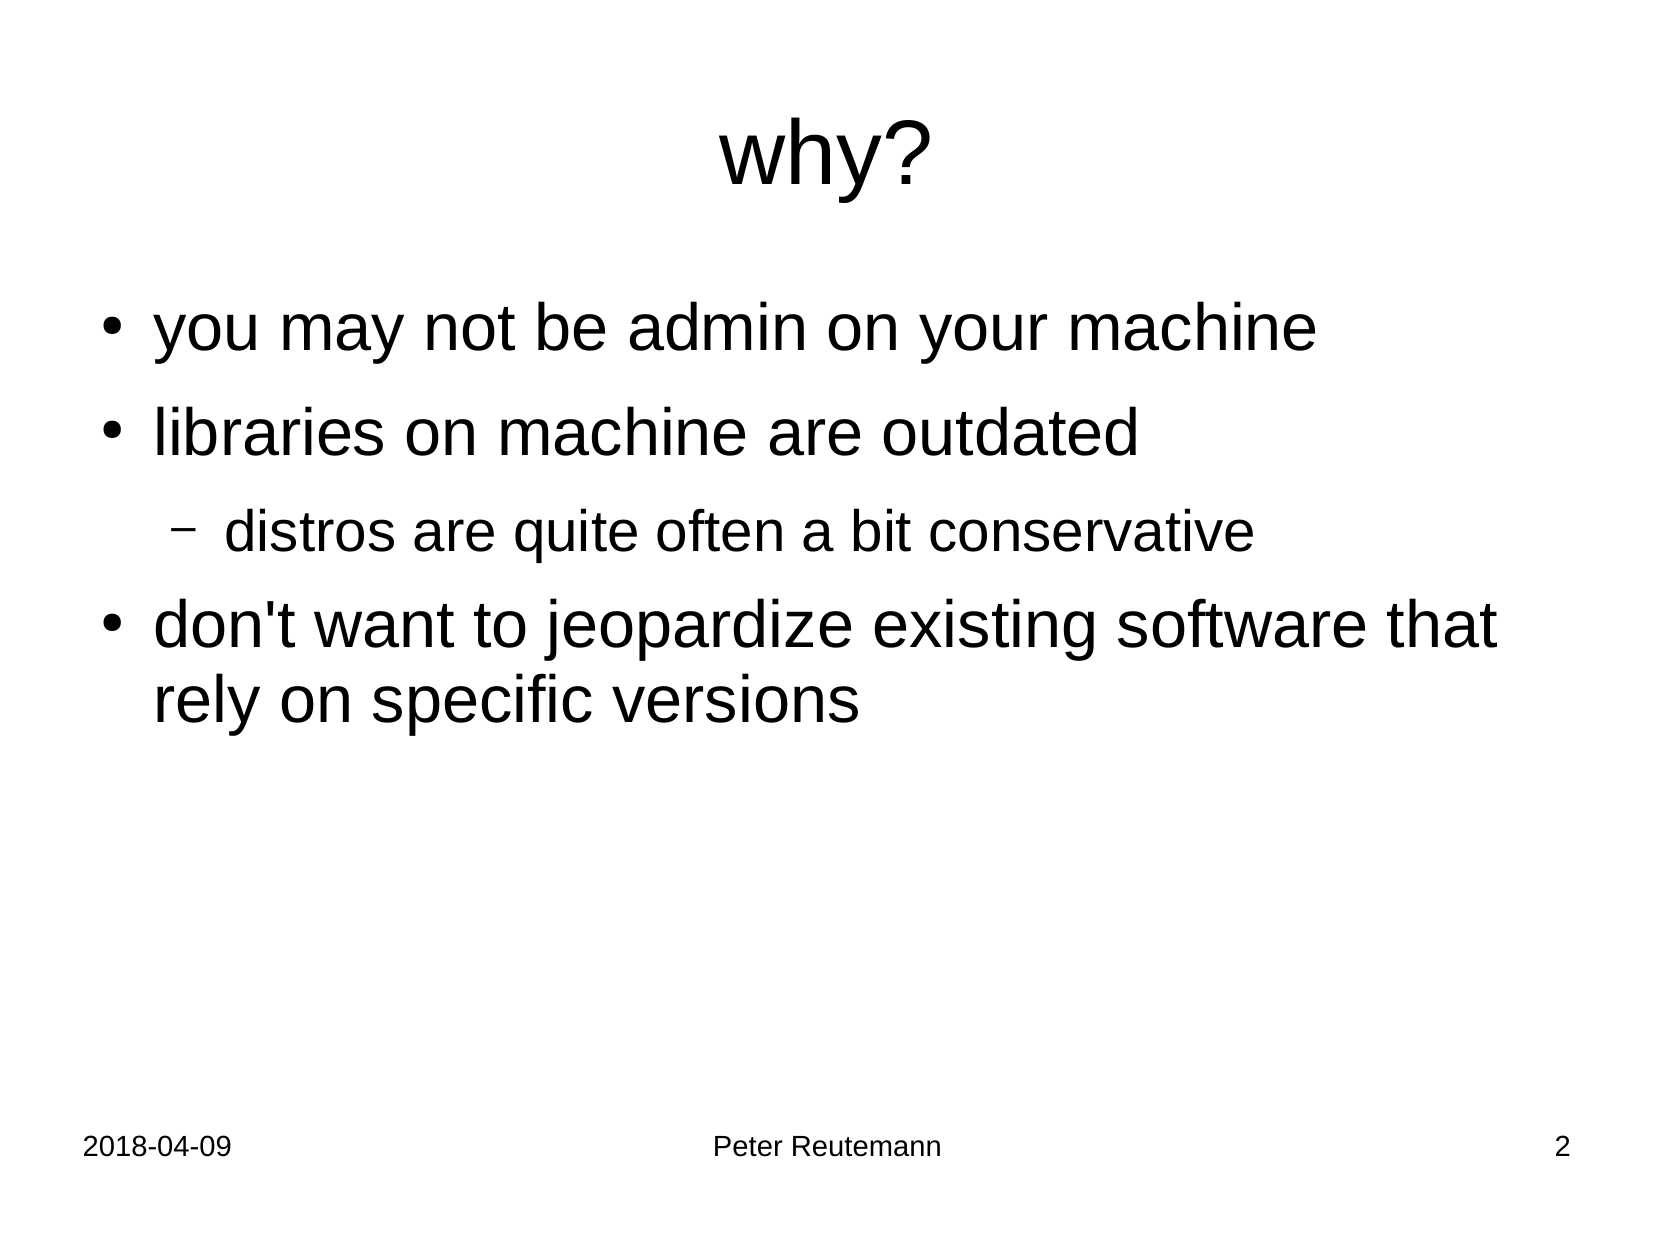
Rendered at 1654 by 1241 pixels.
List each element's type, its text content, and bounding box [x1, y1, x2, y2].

list you may not be admin on your machine libraries on machine are outdated distros are quite often a bit conservative don't want to jeopardize existing software that rely on specific versions [82, 290, 1538, 1010]
title why? [82, 49, 1571, 257]
